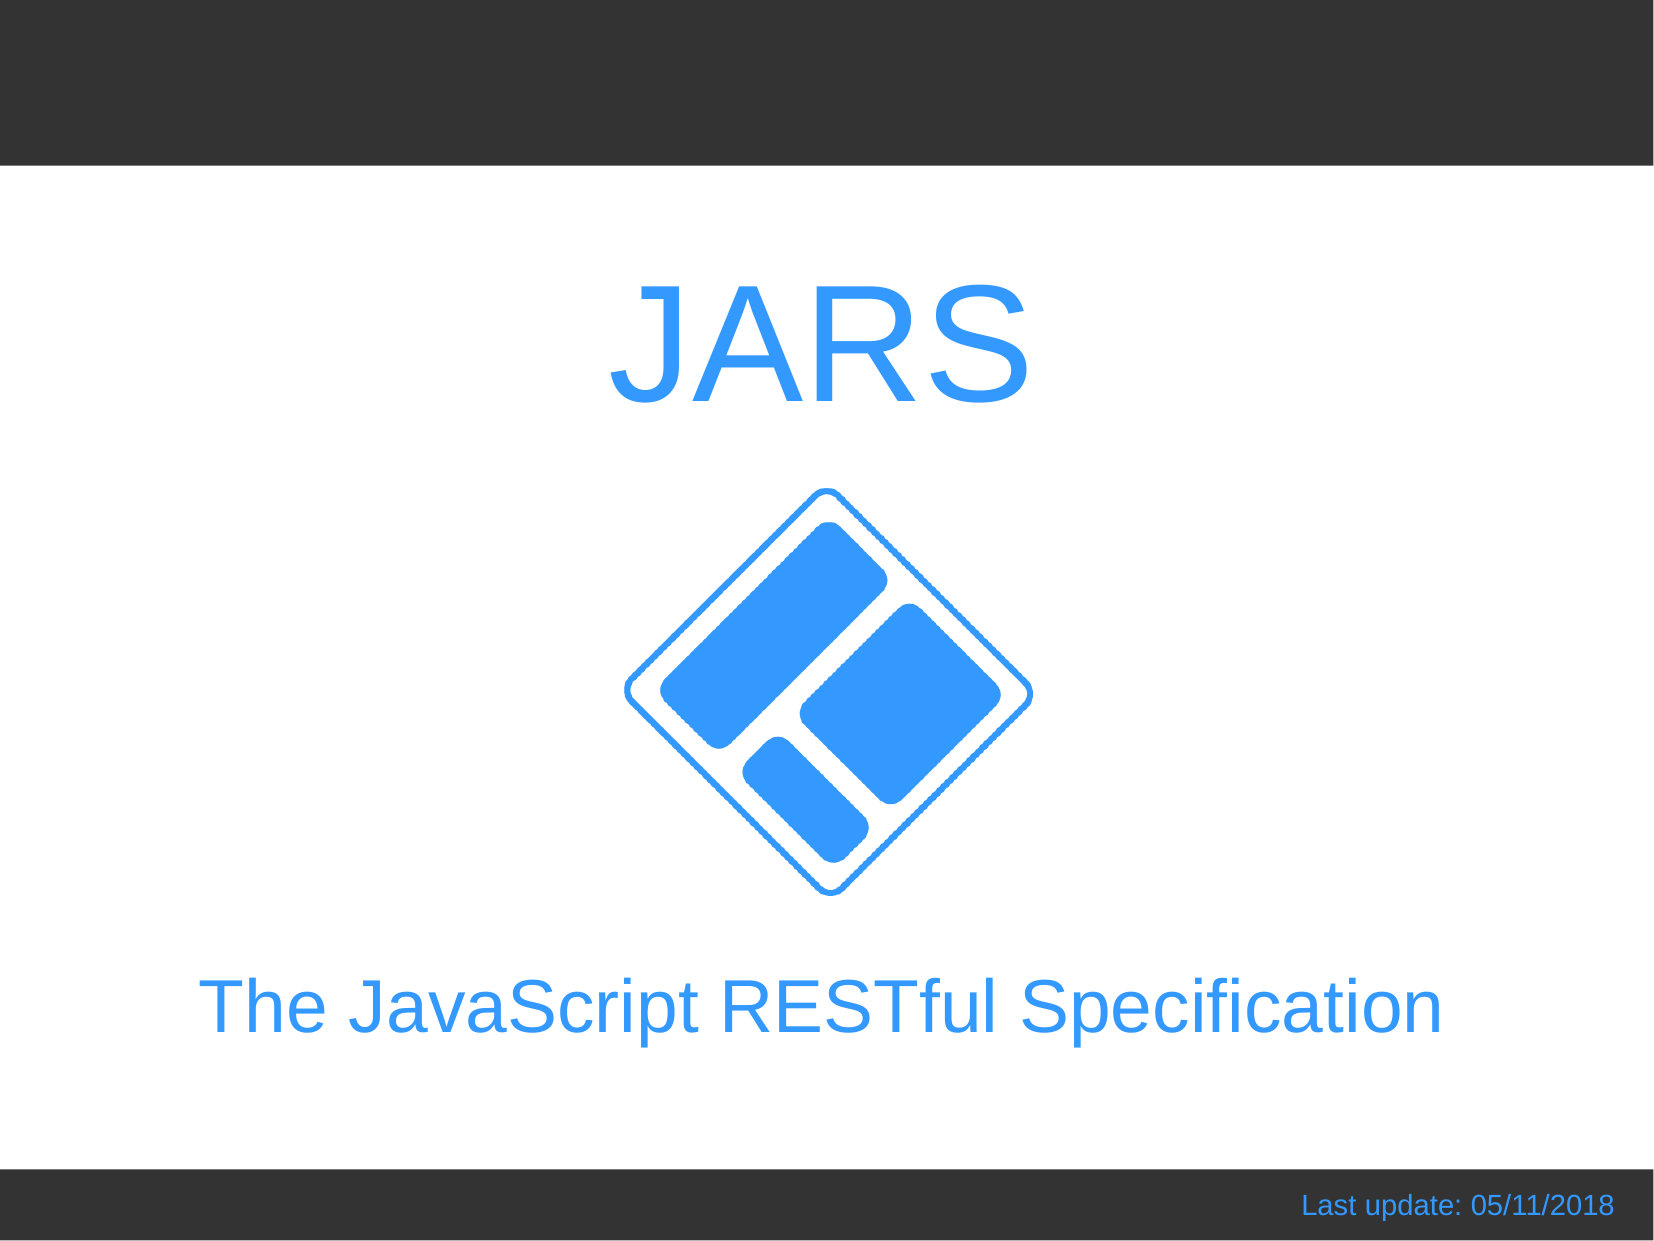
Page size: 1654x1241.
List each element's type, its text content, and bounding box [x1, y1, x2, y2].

text_box Last update: 05/11/2018 [744, 1181, 1630, 1229]
text_box [0, 1169, 1654, 1241]
text_box [0, 0, 1654, 166]
picture [620, 484, 1036, 899]
text_box The JavaScript RESTful Specification [120, 957, 1524, 1087]
text_box JARS [120, 243, 1524, 491]
